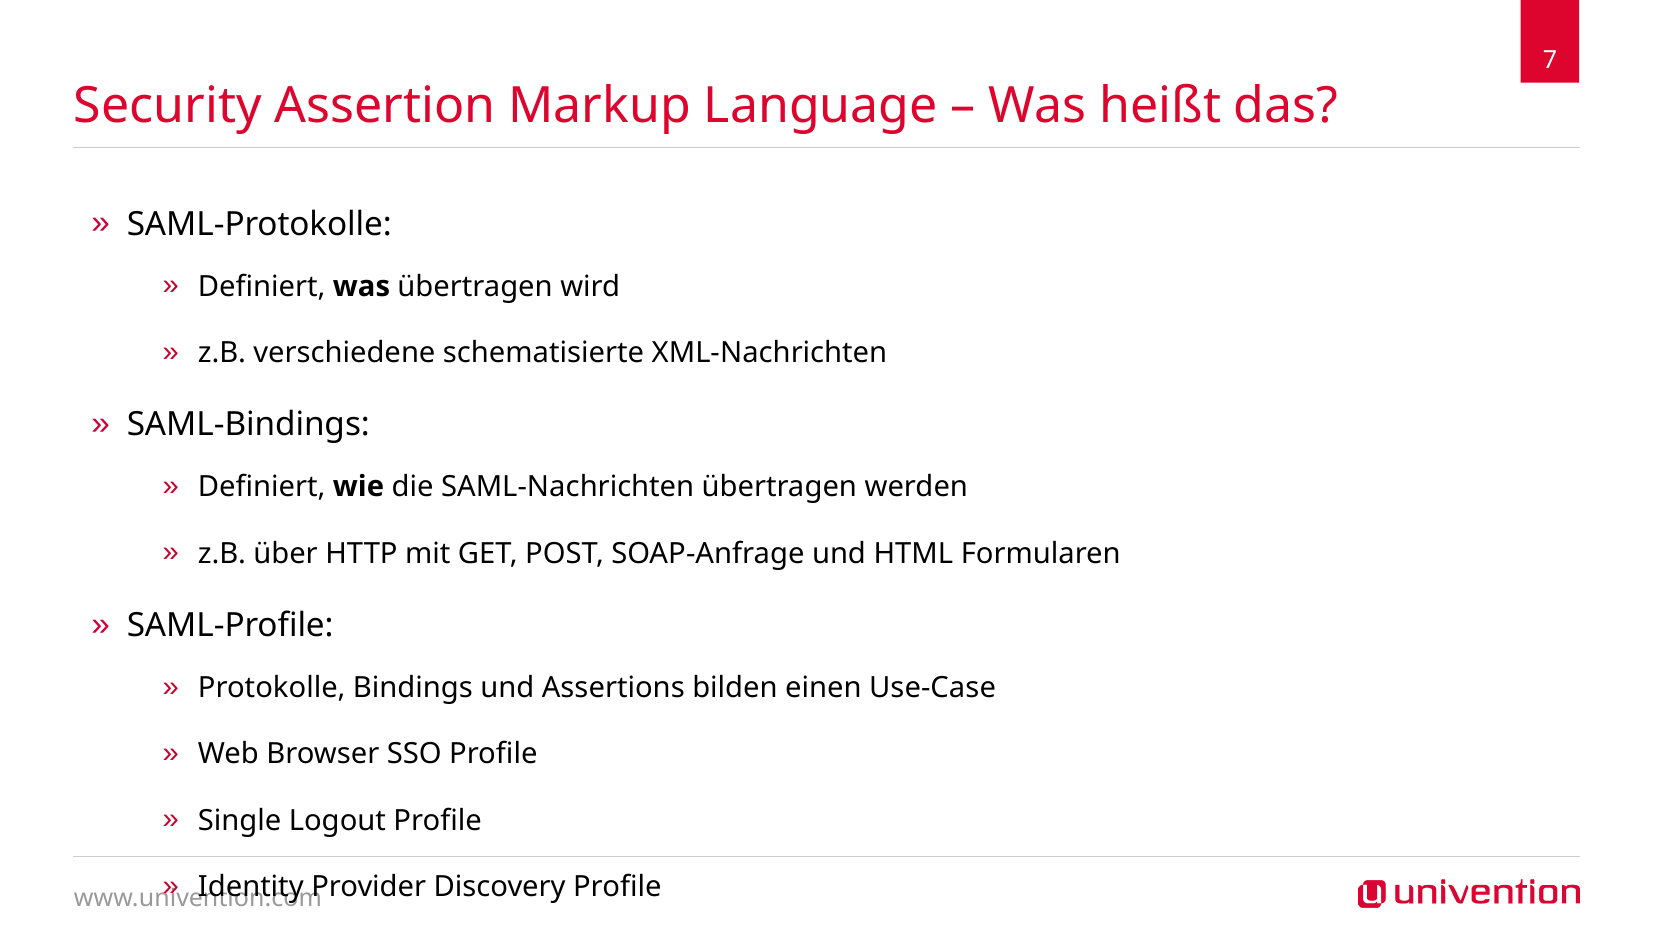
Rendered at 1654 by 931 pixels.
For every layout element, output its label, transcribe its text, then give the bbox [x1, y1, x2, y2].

list SAML-Protokolle: Definiert, was übertragen wird z.B. verschiedene schematisierte XML-Nachrichten SAML-Bindings: Definiert, wie die SAML-Nachrichten übertragen werden z.B. über HTTP mit GET, POST, SOAP-Anfrage und HTML Formularen SAML-Profile: Protokolle, Bindings und Assertions bilden einen Use-Case Web Browser SSO Profile Single Logout Profile Identity Provider Discovery Profile [73, 177, 1580, 768]
picture [1358, 879, 1580, 908]
title Security Assertion Markup Language – Was heißt das? [73, 59, 1580, 148]
